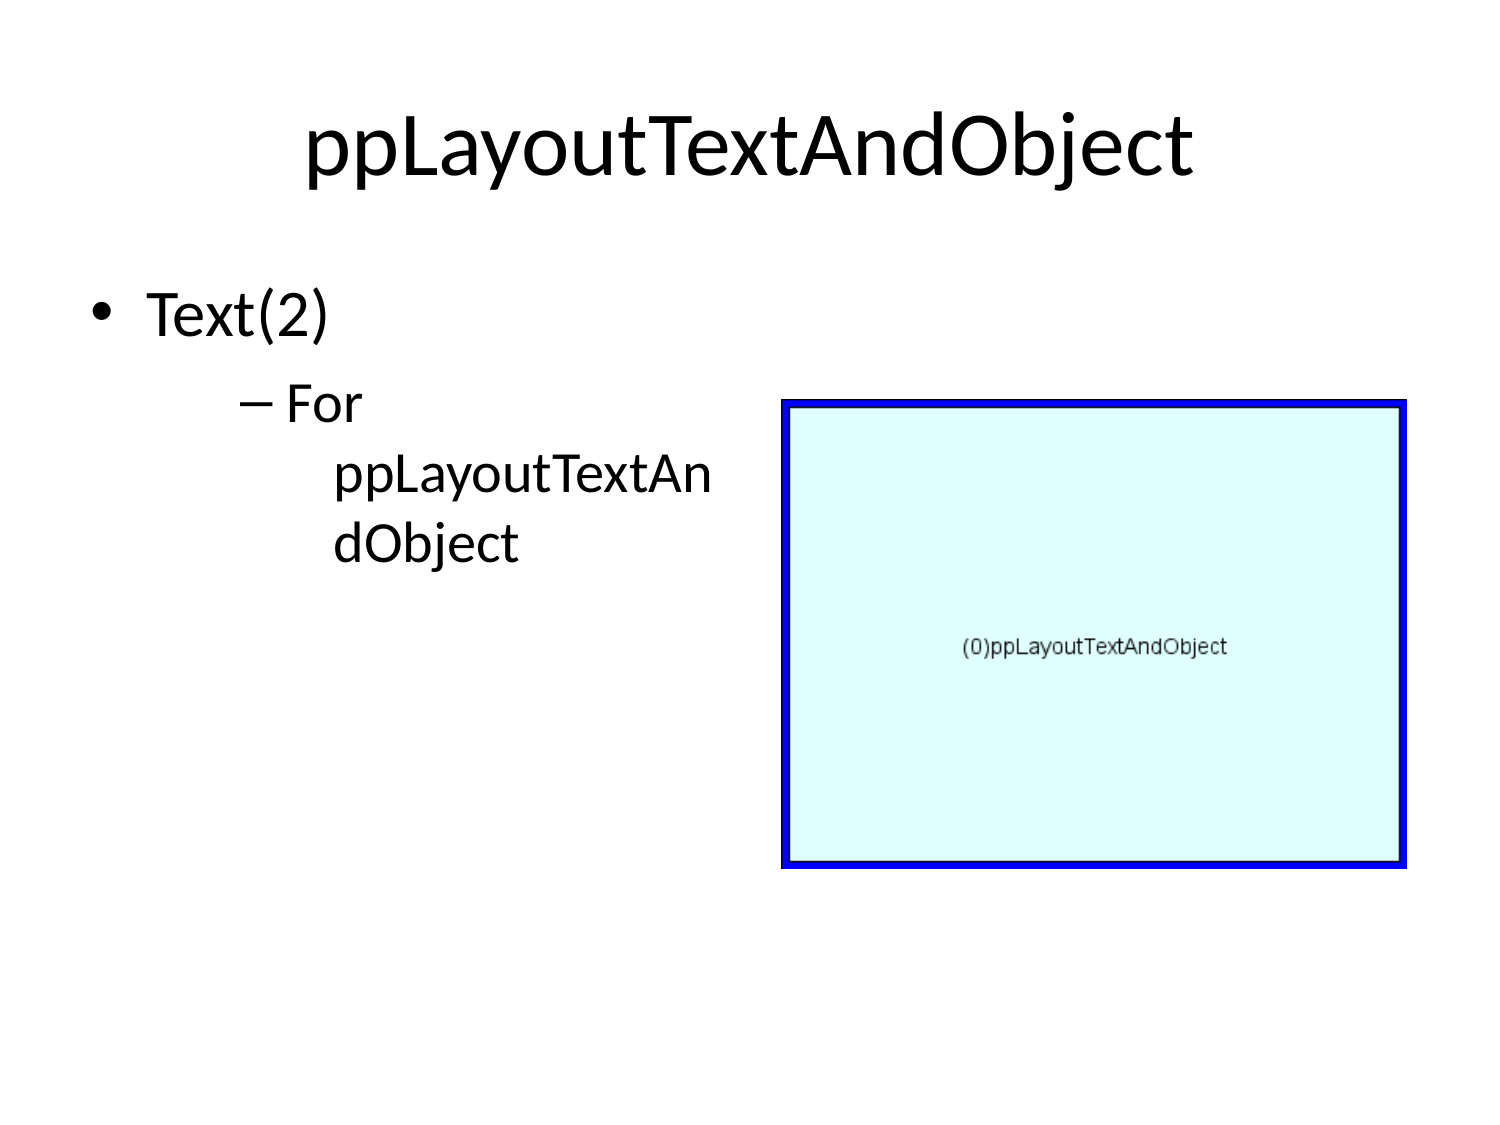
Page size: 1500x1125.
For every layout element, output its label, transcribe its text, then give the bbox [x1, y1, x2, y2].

title ppLayoutTextAndObject [75, 45, 1426, 233]
picture [781, 399, 1407, 869]
list Text(2) For ppLayoutTextAndObject [75, 262, 738, 1005]
